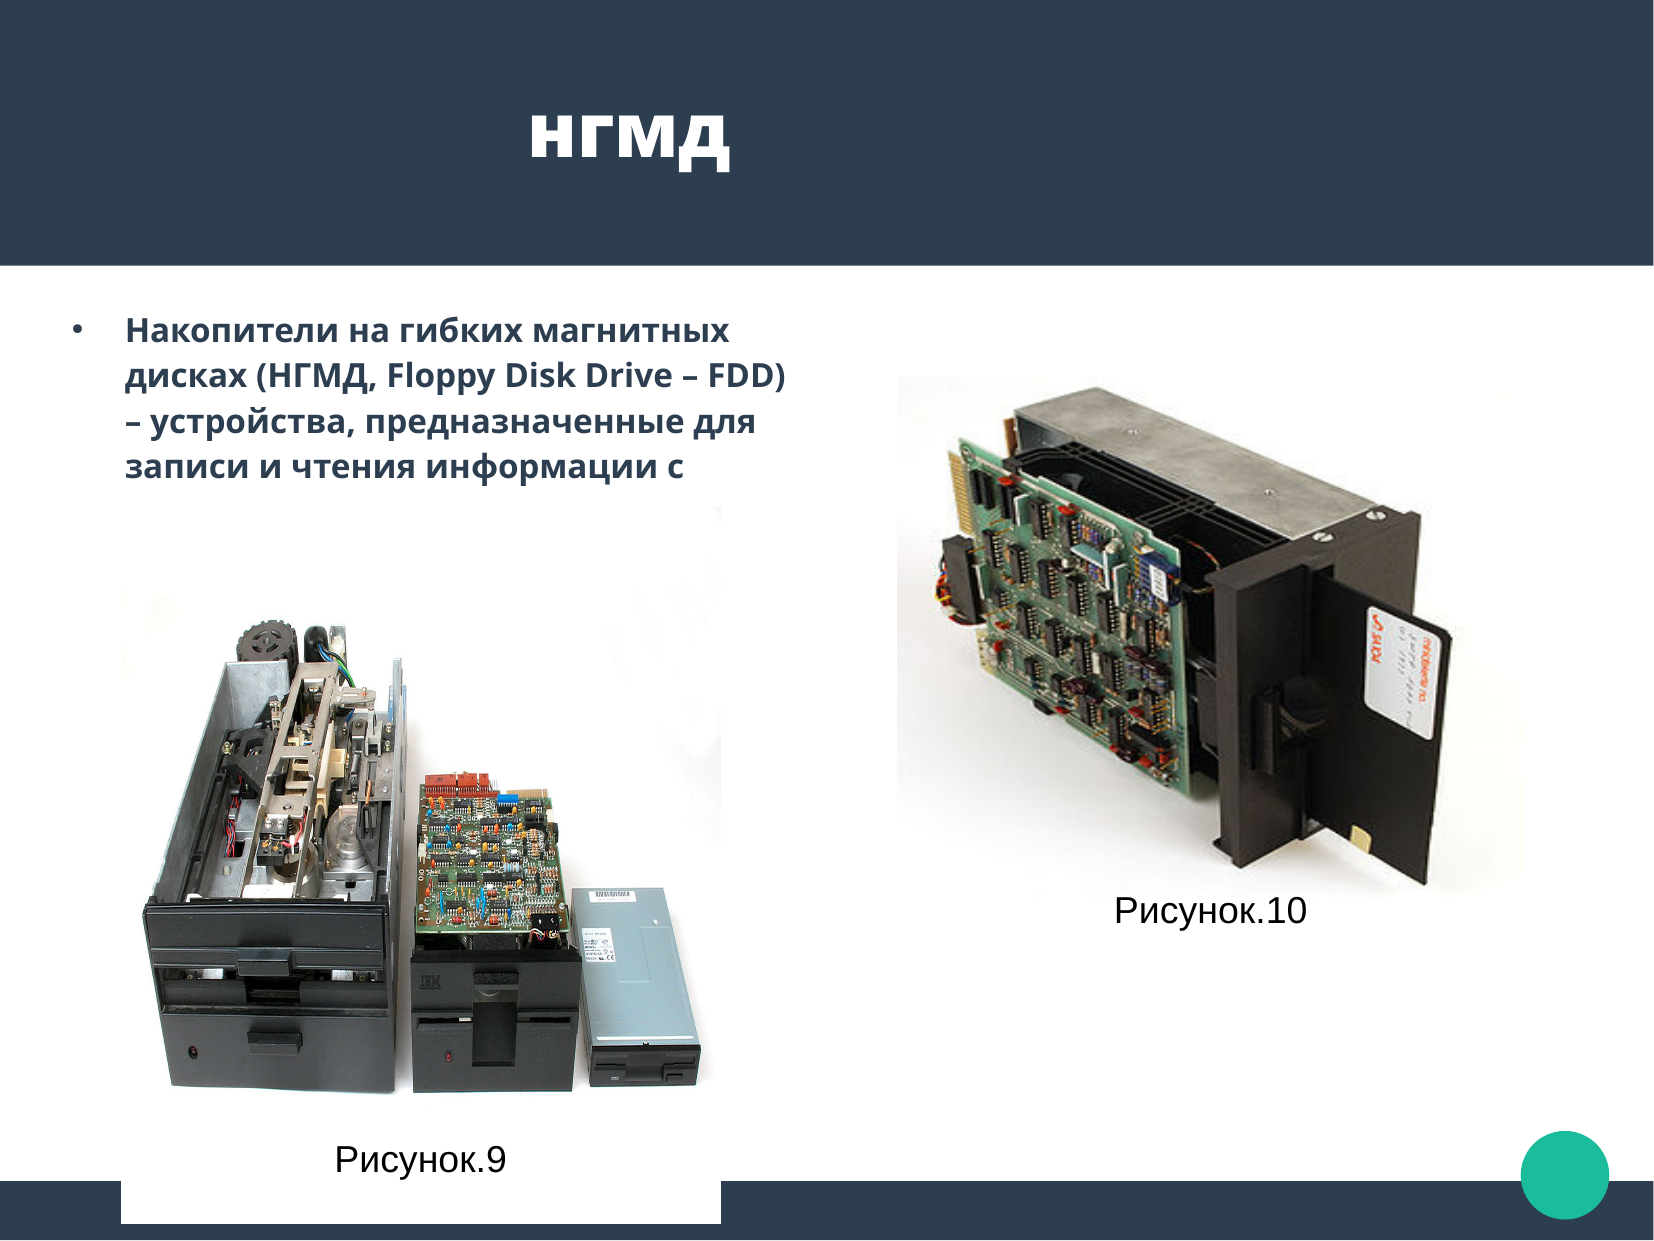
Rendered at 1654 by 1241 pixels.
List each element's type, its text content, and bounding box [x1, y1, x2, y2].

title нгмд [59, 49, 1595, 207]
list Накопители на гибких магнитных дисках (НГМД, Floppy Disk Drive – FDD) – устройства, предназначенные для записи и чтения информации с гибких магнитных диск(дискет). [53, 307, 804, 1134]
picture [897, 377, 1524, 898]
picture [121, 507, 721, 1224]
